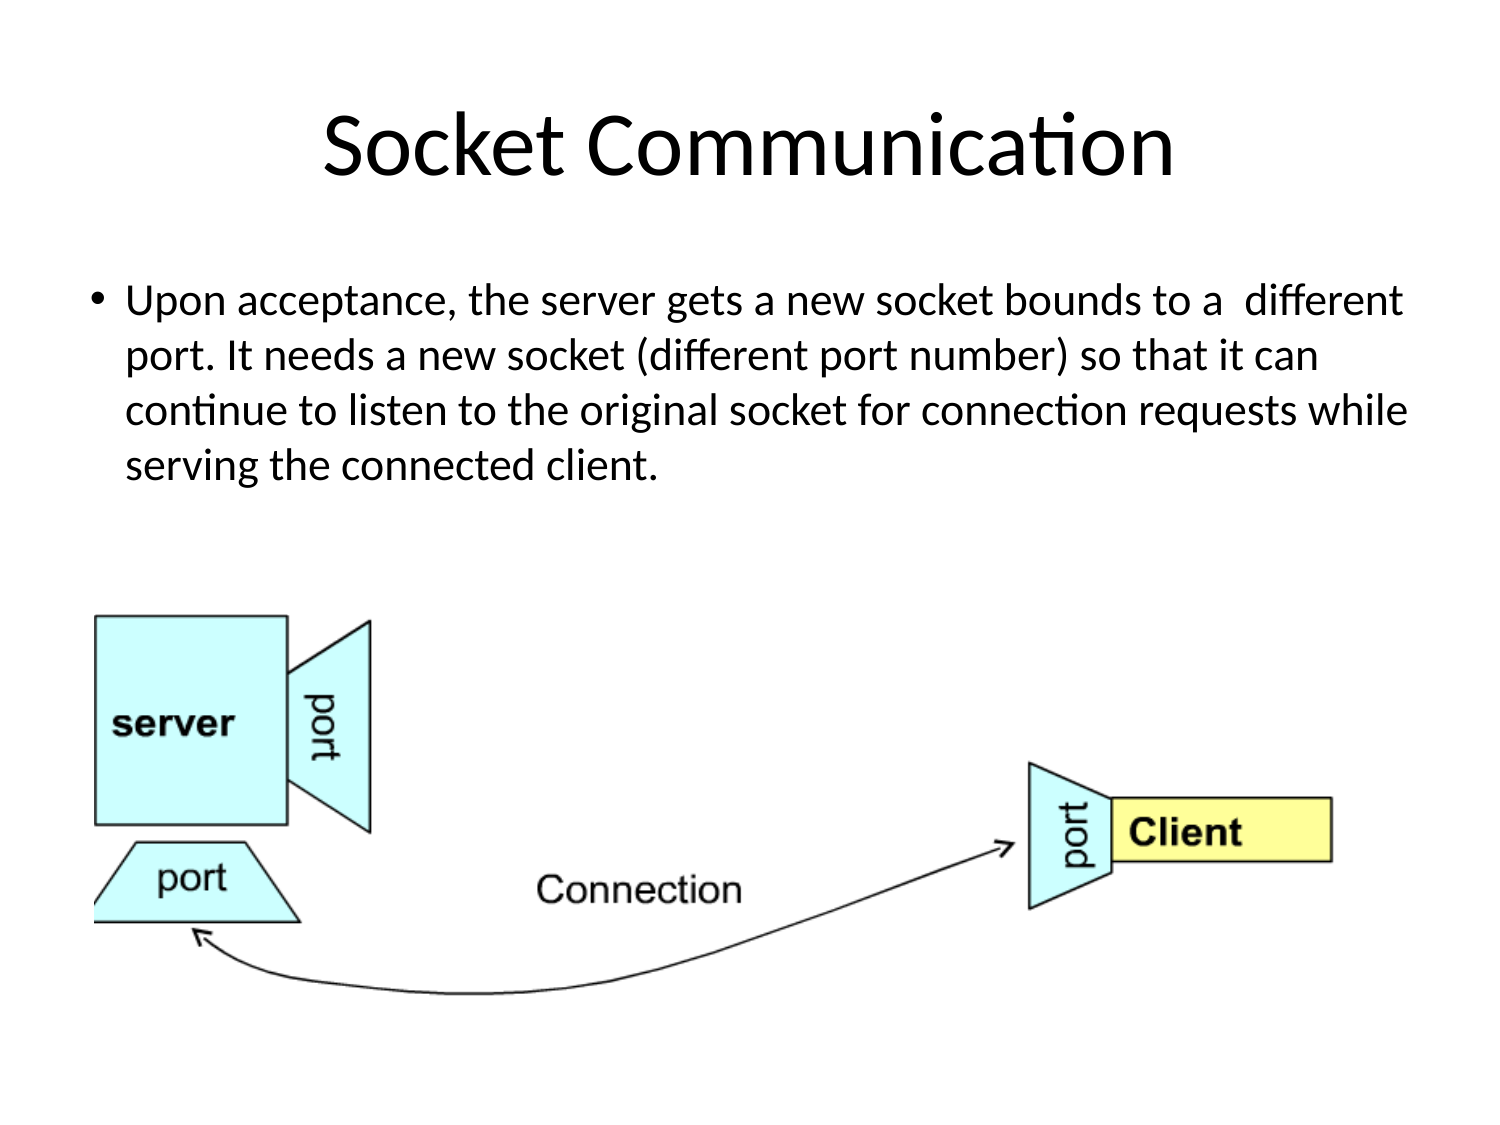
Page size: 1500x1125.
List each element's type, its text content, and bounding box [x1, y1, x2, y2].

picture [94, 614, 1335, 997]
text_box Upon acceptance, the server gets a new socket bounds to a different port. It needs a new socket (different port number) so that it can continue to listen to the original socket for connection requests while serving the connected client. [75, 262, 1425, 763]
text_box Socket Communication [75, 45, 1425, 233]
